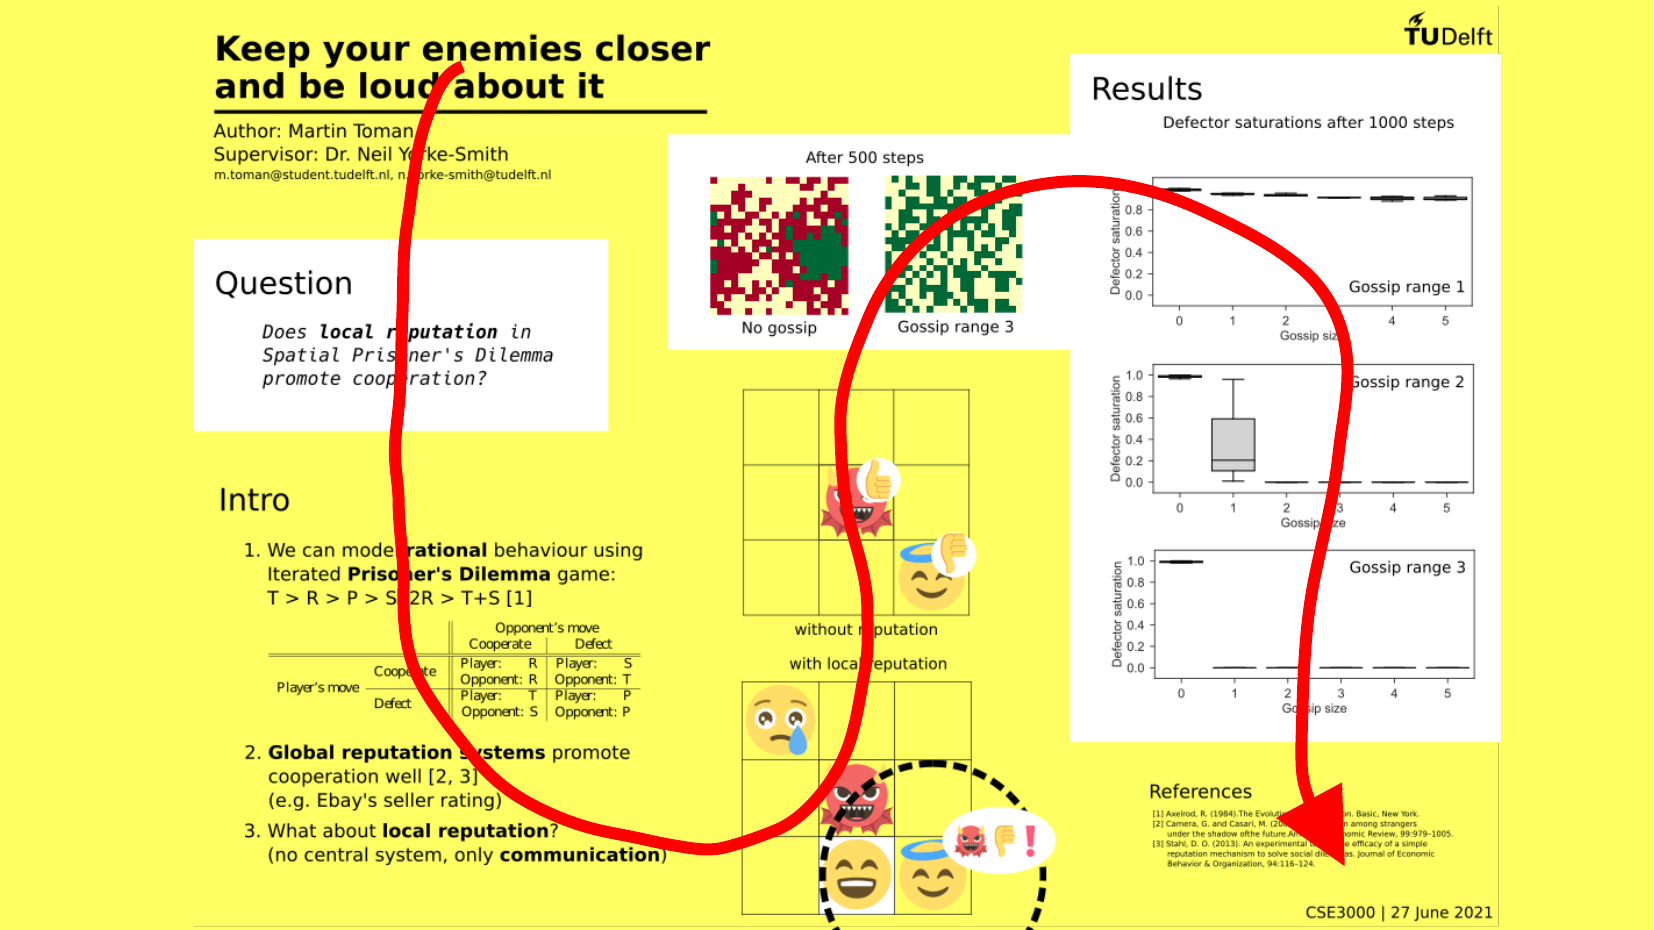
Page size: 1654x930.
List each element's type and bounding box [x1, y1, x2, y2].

picture [194, 6, 1501, 930]
